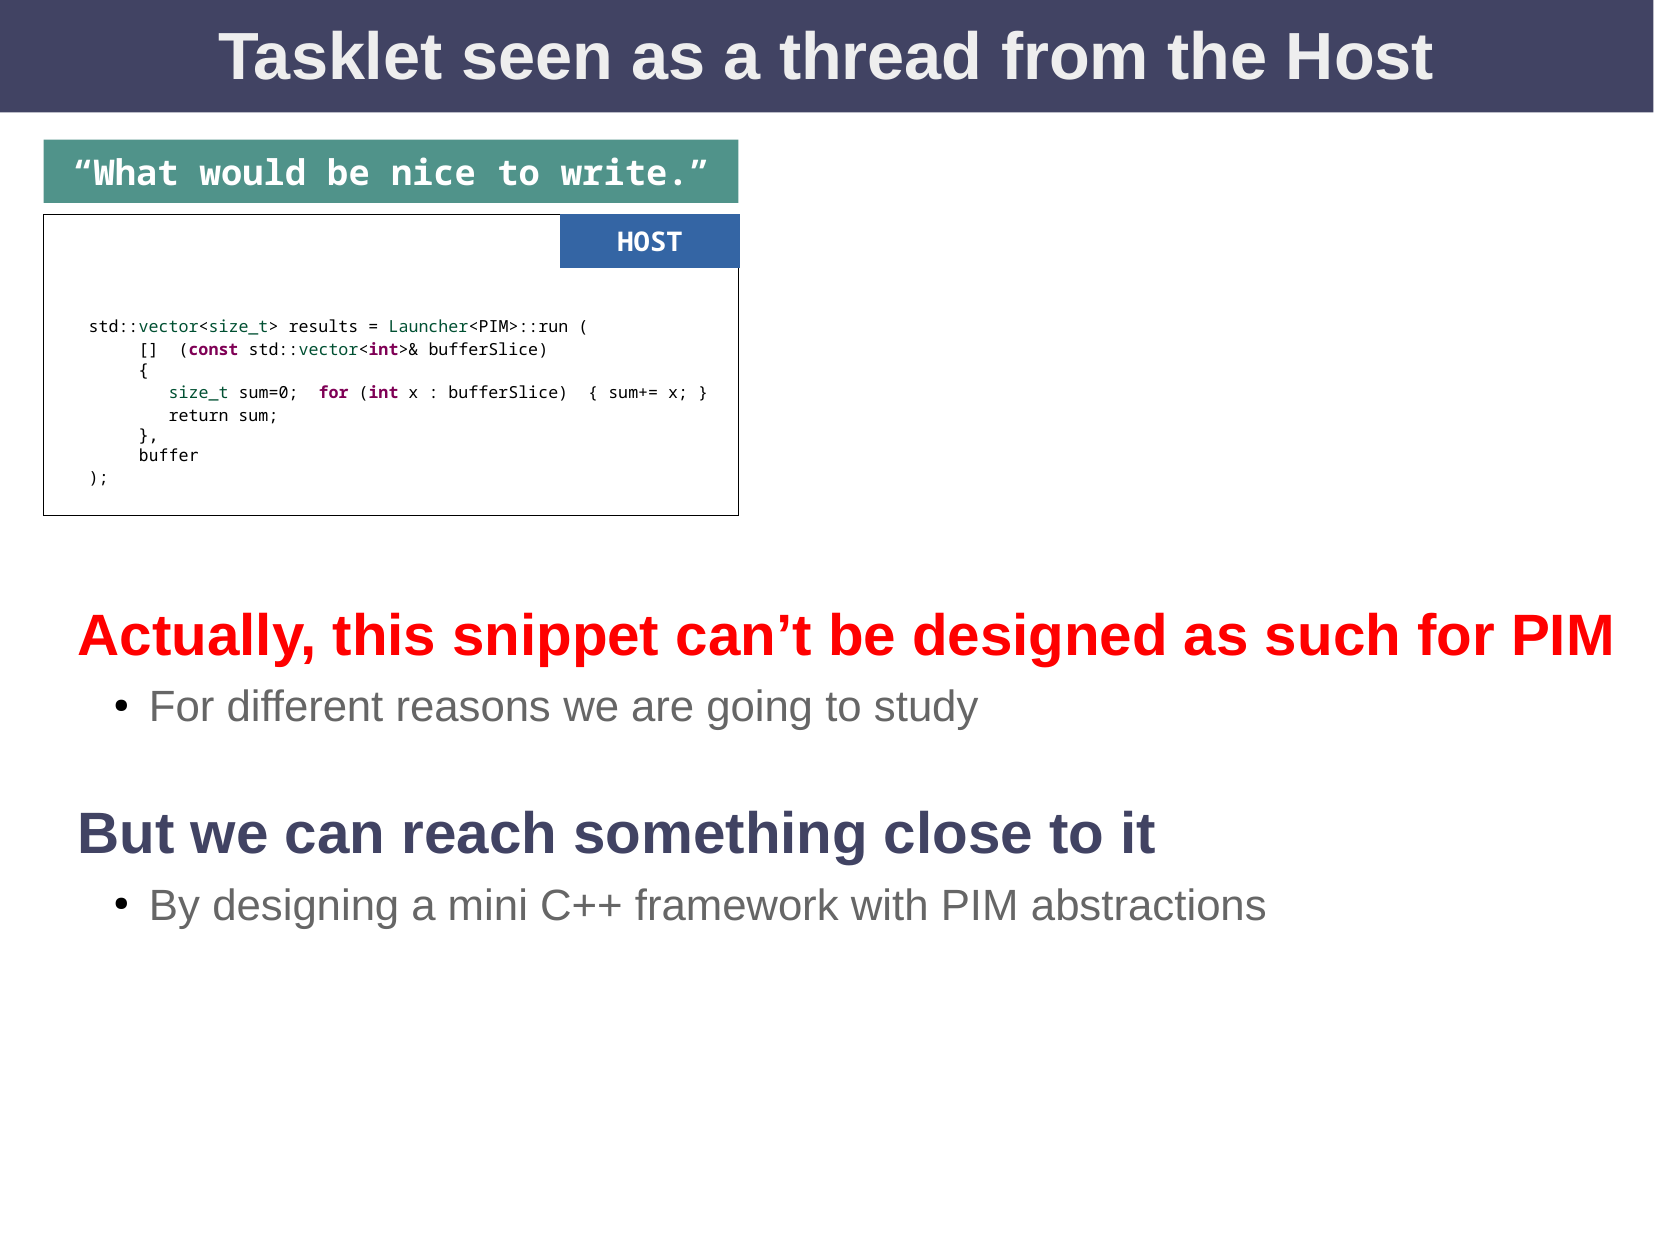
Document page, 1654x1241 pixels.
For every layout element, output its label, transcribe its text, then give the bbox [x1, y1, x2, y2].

text_box Actually, this snippet can’t be designed as such for PIM For different reasons we are going to study But we can reach something close to it By designing a mini C++ framework with PIM abstractions [63, 595, 1639, 1093]
text_box std::vector<size_t> results = Launcher<PIM>::run ( [] (const std::vector<int>& bufferSlice) { size_t sum=0; for (int x : bufferSlice) { sum+= x; } return sum; }, buffer ); [43, 214, 739, 516]
text_box HOST [560, 214, 740, 268]
text_box Tasklet seen as a thread from the Host [0, 0, 1654, 113]
text_box “What would be nice to write.” [43, 139, 739, 203]
